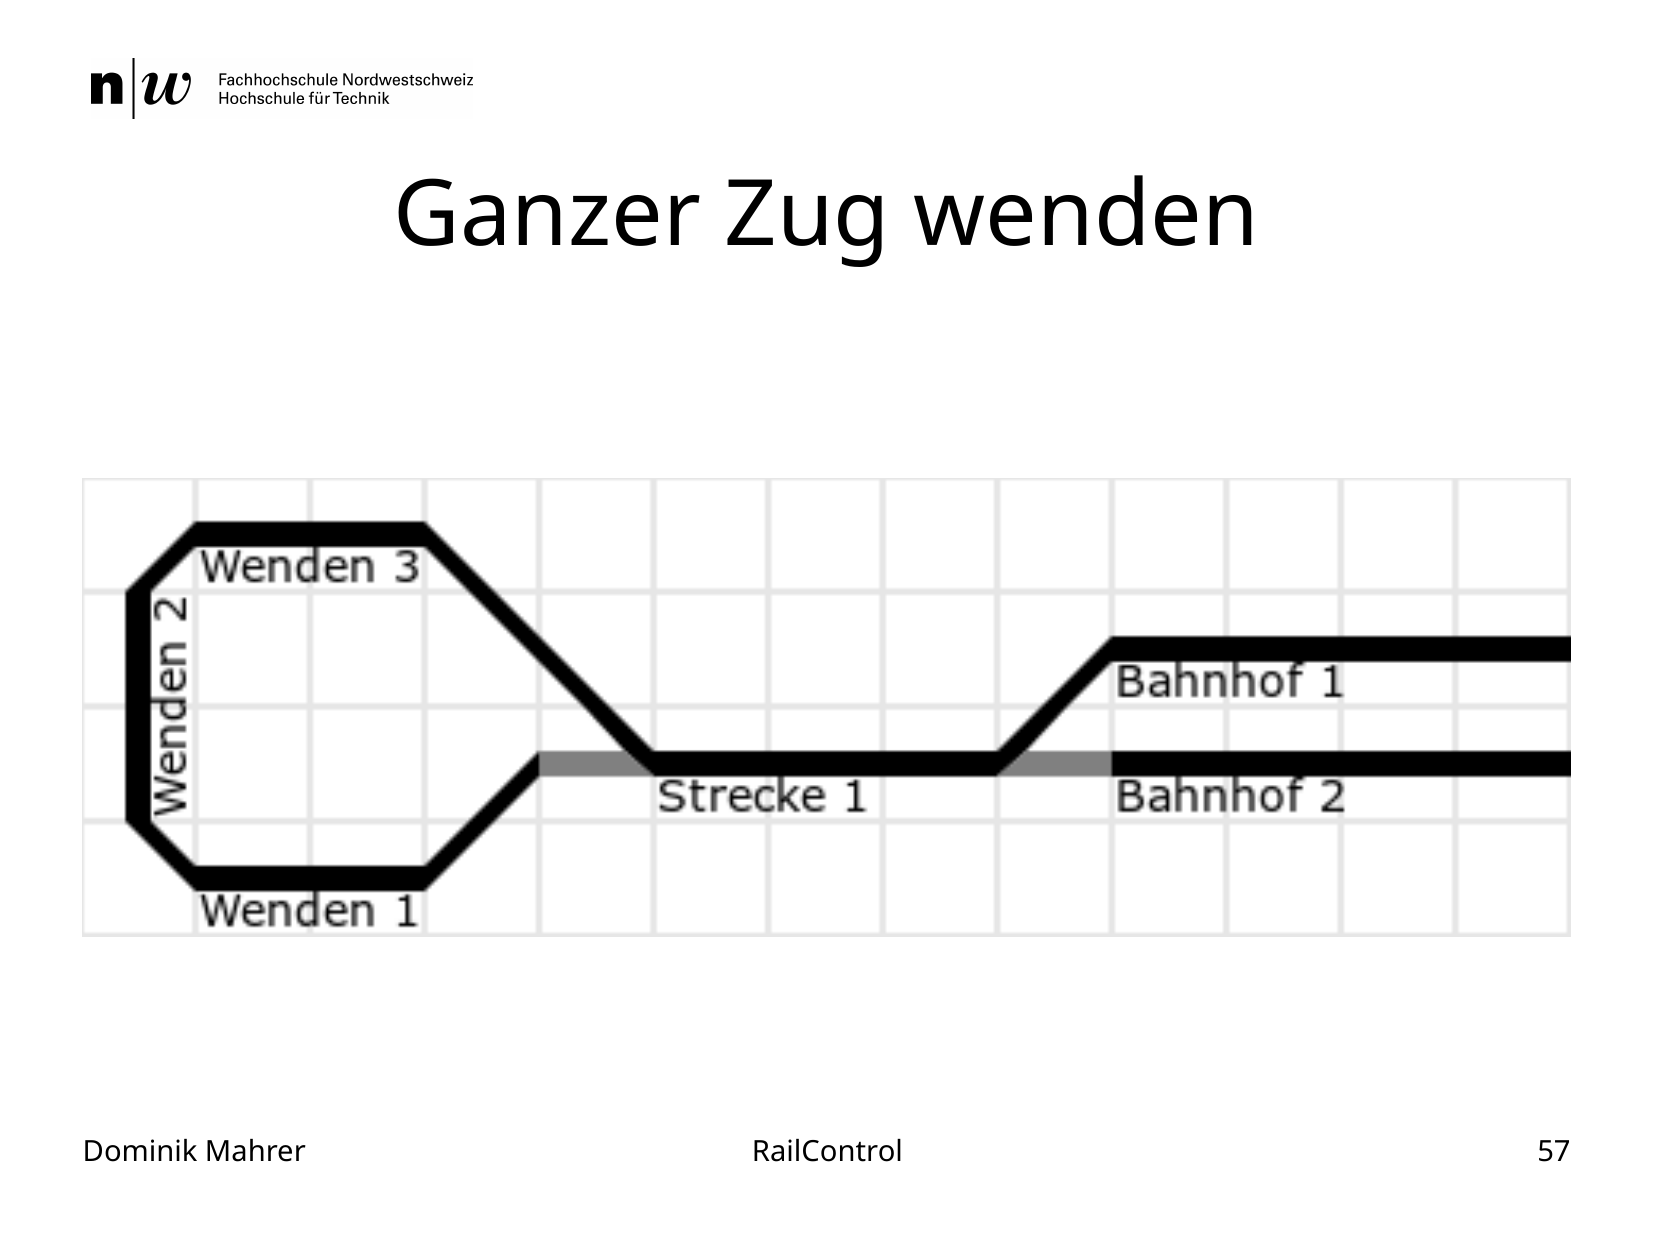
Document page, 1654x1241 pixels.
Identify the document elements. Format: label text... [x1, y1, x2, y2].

picture [82, 478, 1571, 937]
picture [91, 58, 473, 119]
title Ganzer Zug wenden [82, 153, 1571, 267]
